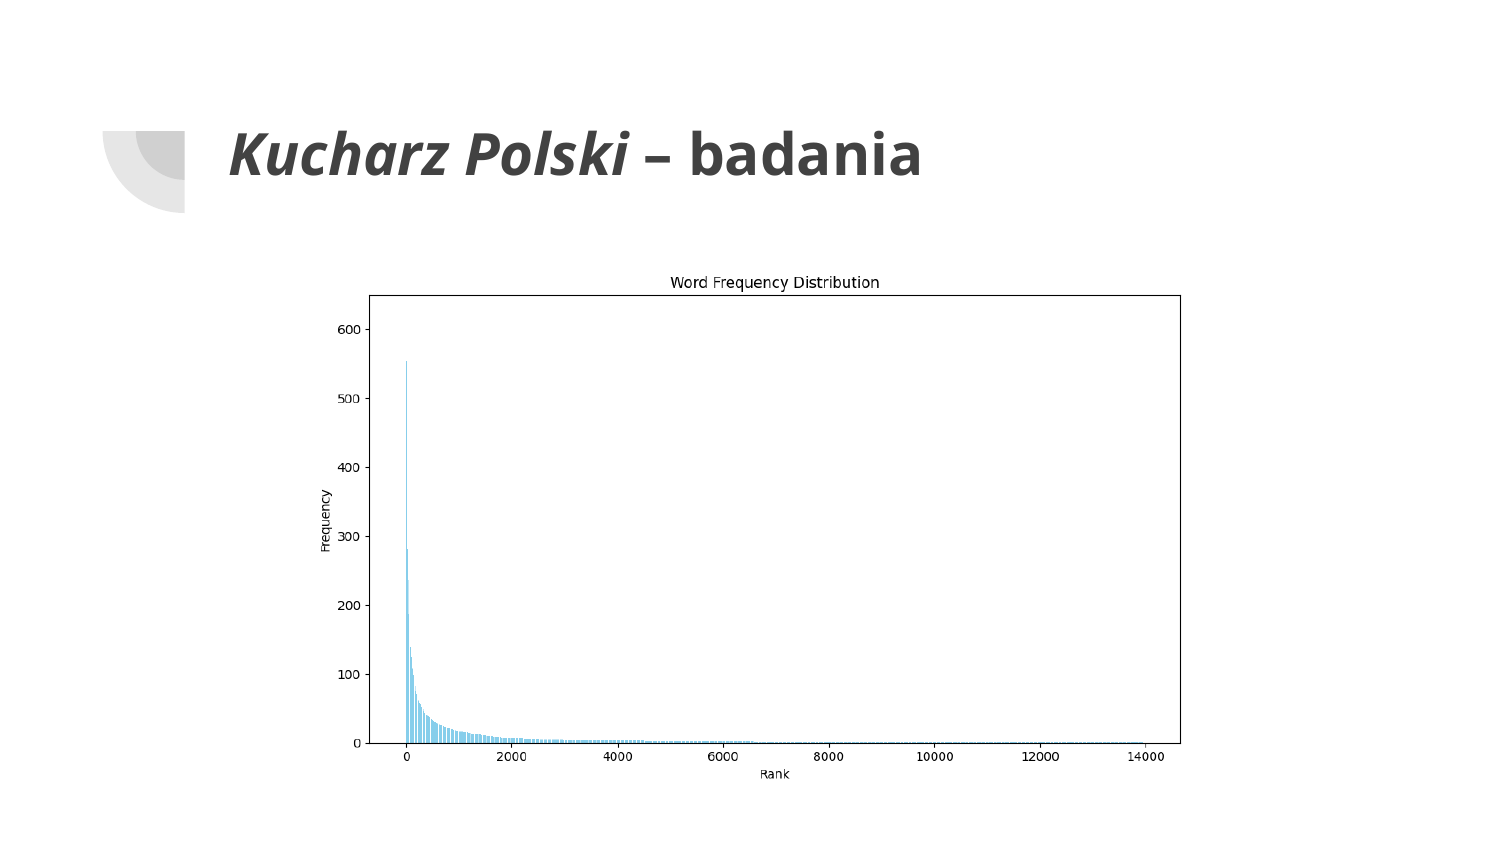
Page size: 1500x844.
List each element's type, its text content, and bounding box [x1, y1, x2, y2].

picture [306, 262, 1193, 794]
title Kucharz Polski – badania [213, 98, 1368, 263]
